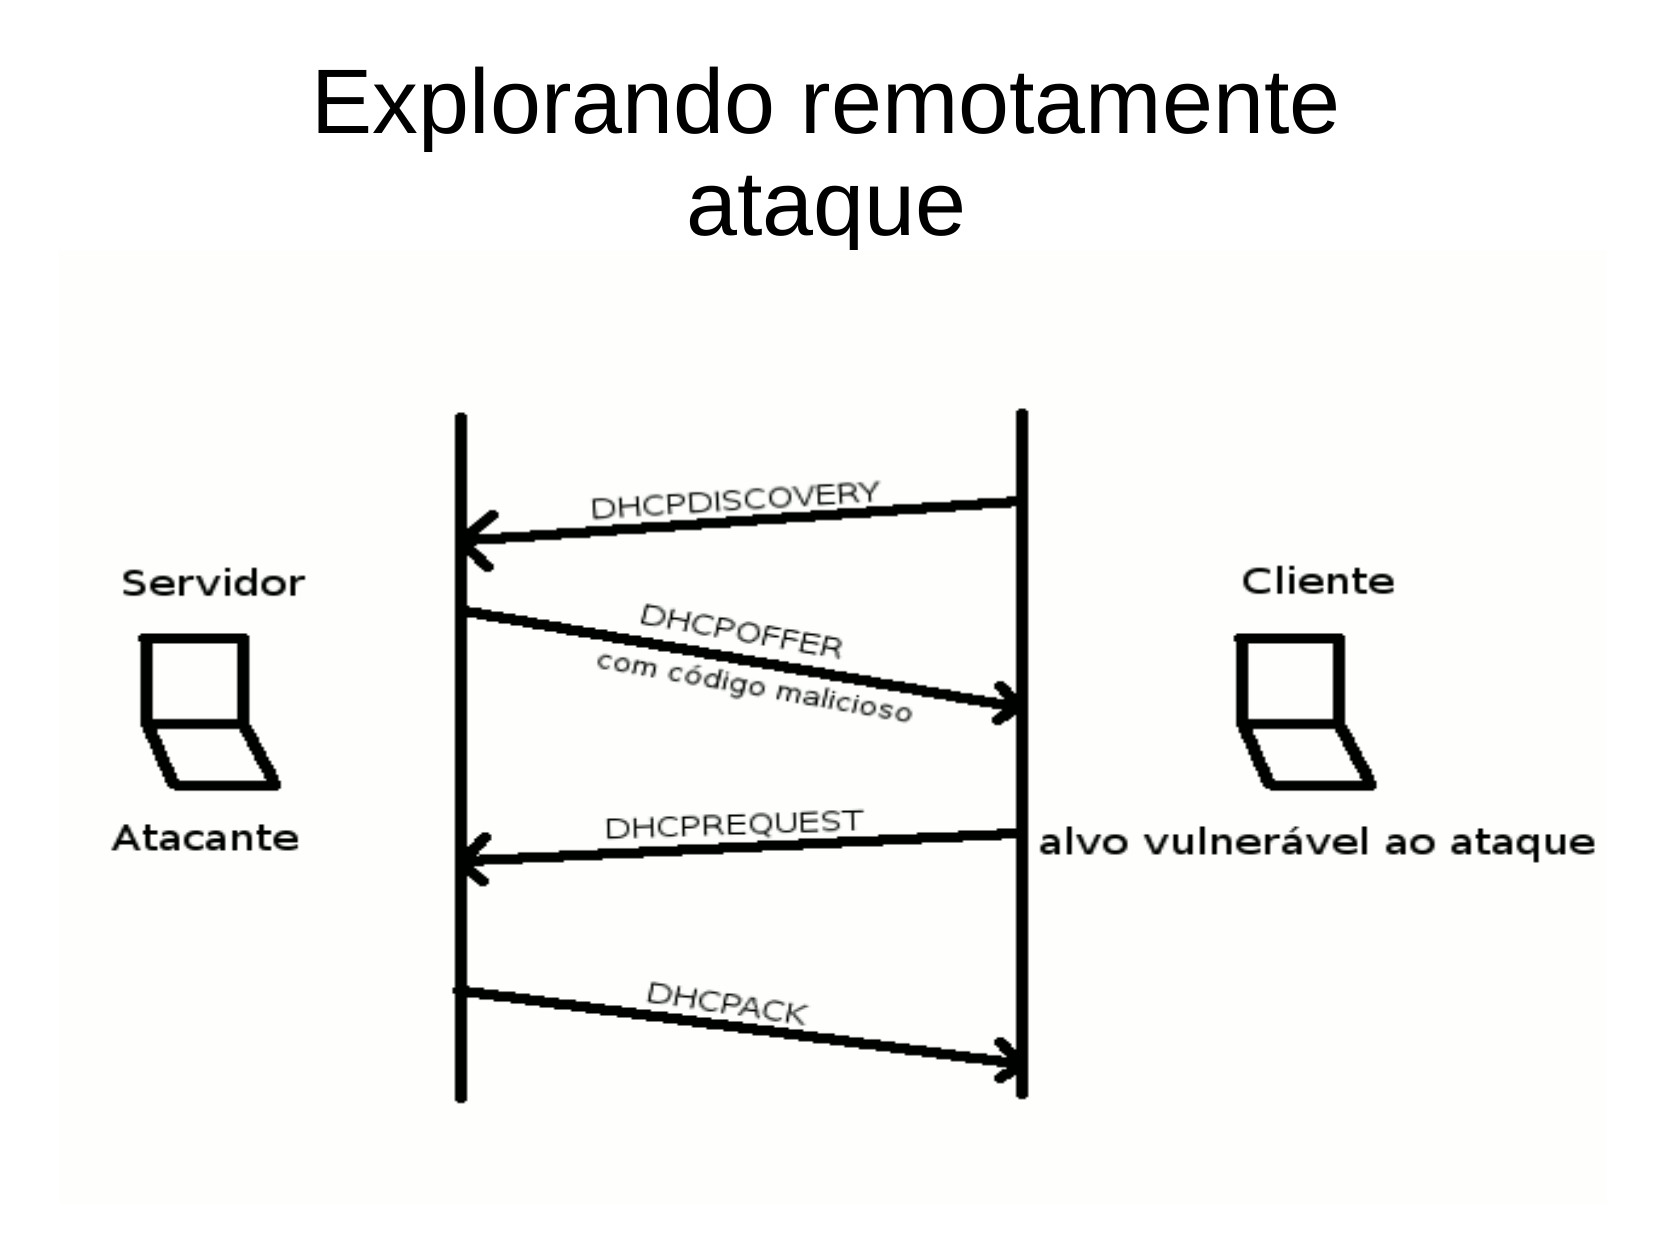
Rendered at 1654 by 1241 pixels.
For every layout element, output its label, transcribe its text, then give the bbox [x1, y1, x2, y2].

title Explorando remotamente ataque [82, 49, 1571, 250]
picture [59, 250, 1607, 1205]
